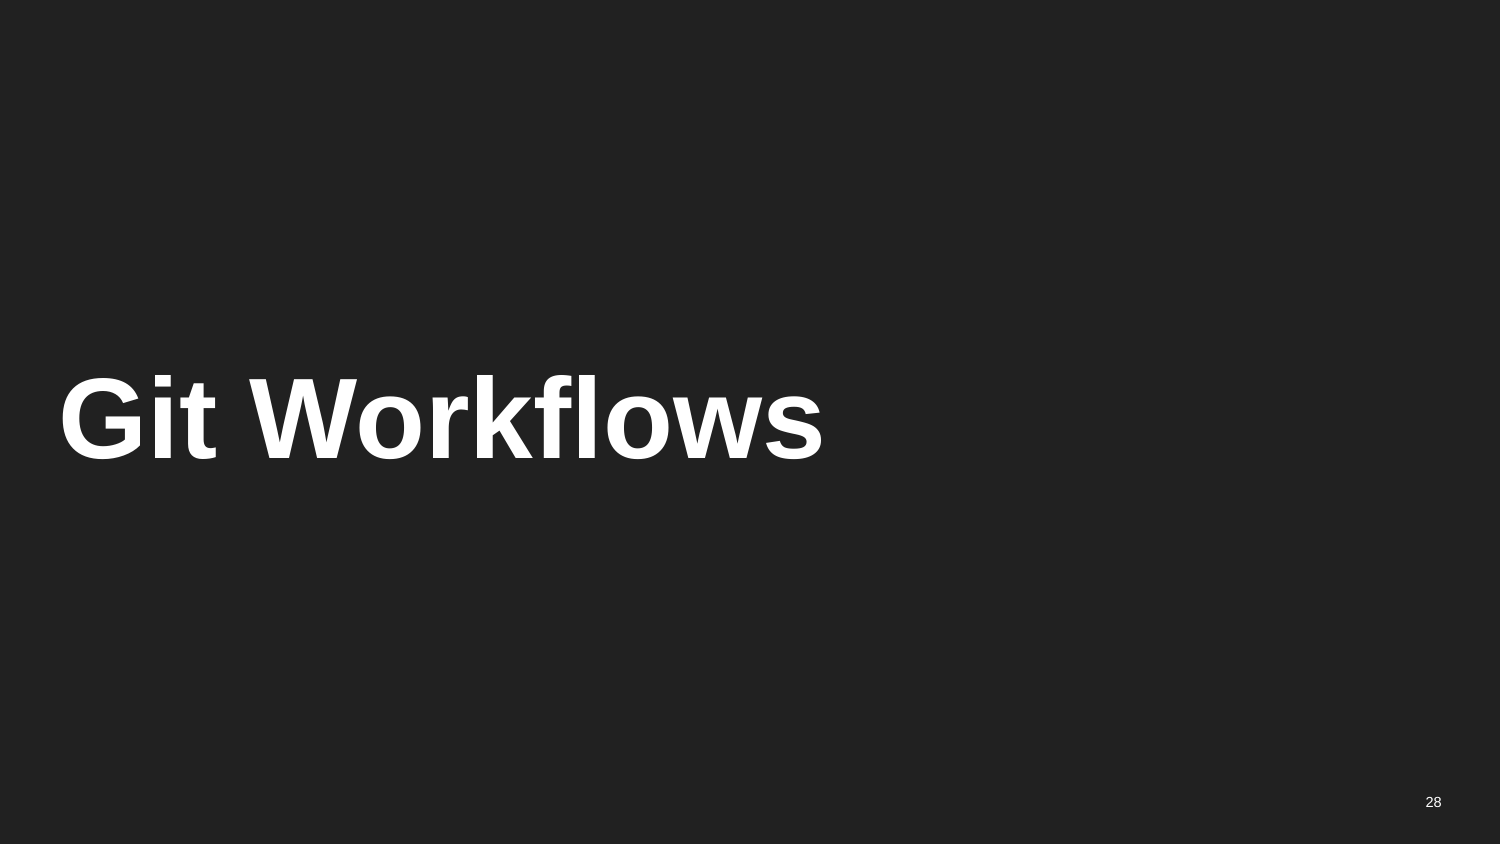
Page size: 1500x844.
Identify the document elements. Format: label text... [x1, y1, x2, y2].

title Git Workflows [59, 140, 1442, 704]
slide_number 1 [1392, 793, 1442, 815]
